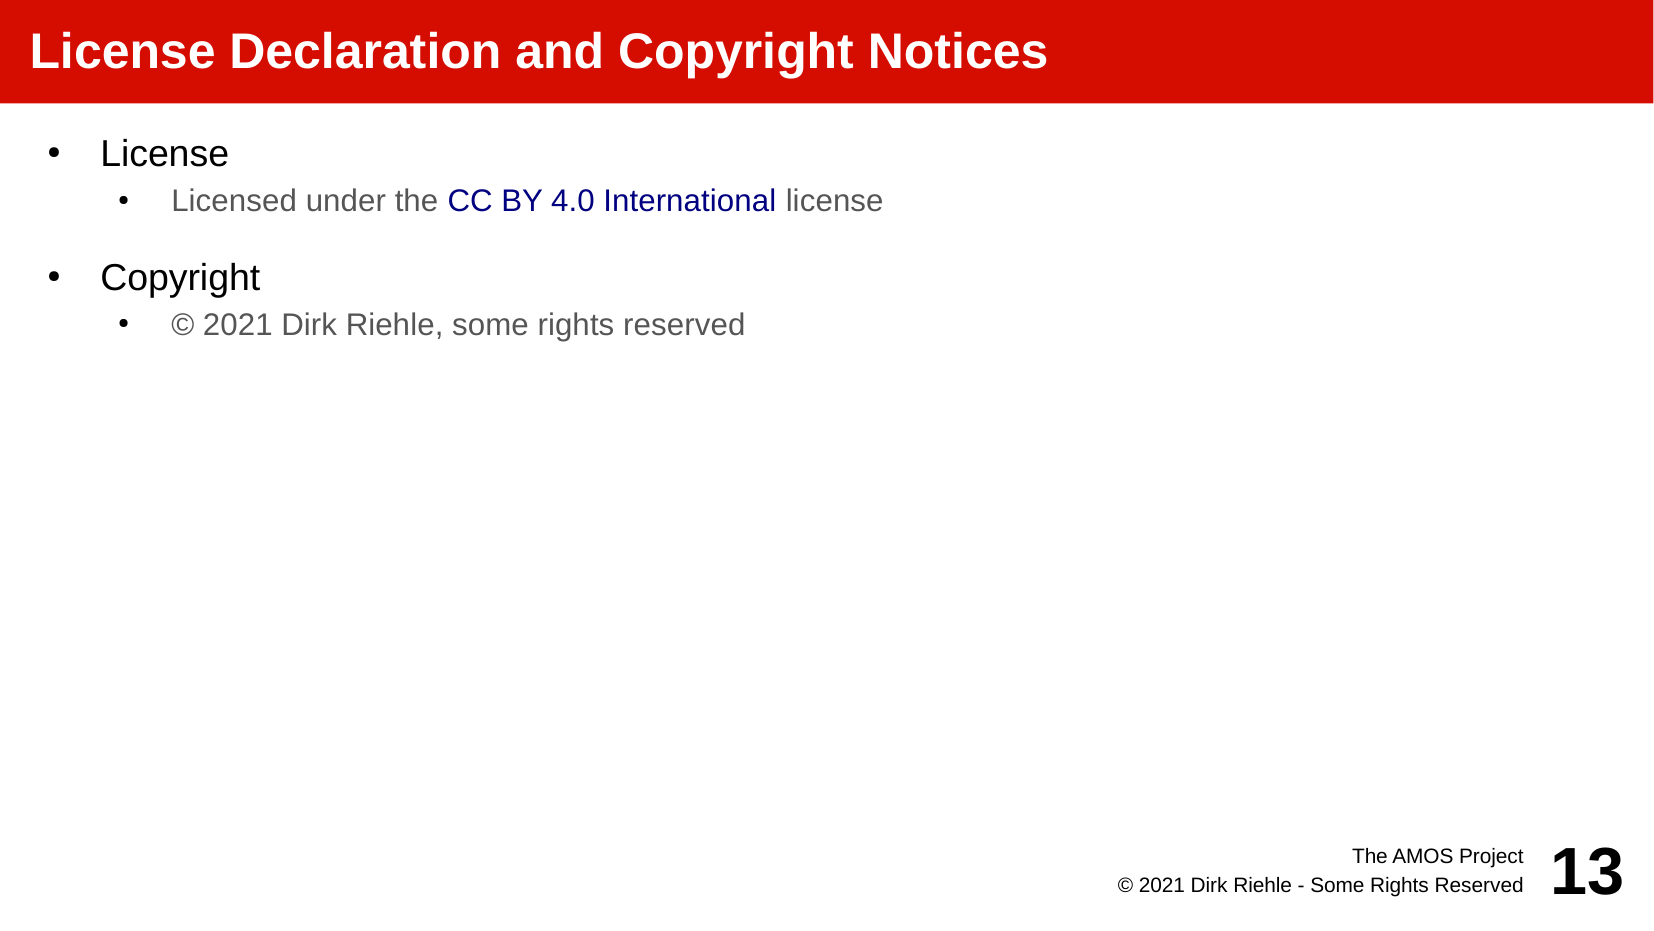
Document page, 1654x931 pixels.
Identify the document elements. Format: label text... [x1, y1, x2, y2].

list License Licensed under the CC BY 4.0 International license Copyright © 2021 Dirk Riehle, some rights reserved [29, 132, 1625, 813]
title License Declaration and Copyright Notices [0, 0, 1654, 104]
